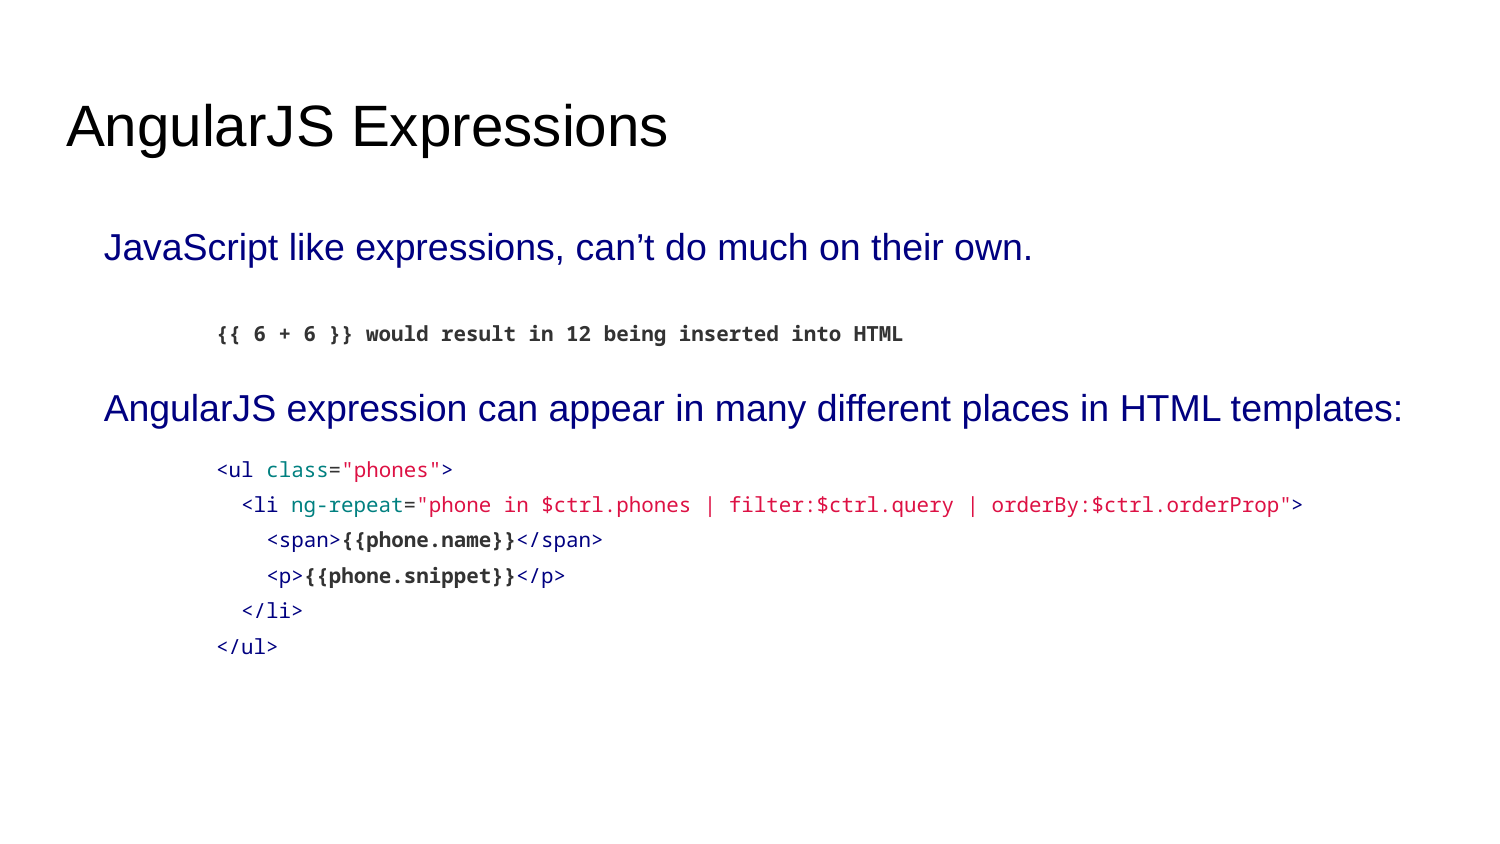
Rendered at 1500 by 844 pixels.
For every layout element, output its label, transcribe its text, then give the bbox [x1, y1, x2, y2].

title AngularJS Expressions [51, 72, 1449, 167]
list JavaScript like expressions, can’t do much on their own. {{ 6 + 6 }} would result in 12 being inserted into HTML AngularJS expression can appear in many different places in HTML templates: <ul class="phones"> <li ng-repeat="phone in $ctrl.phones | filter:$ctrl.query | orderBy:$ctrl.orderProp"> <span>{{phone.name}}</span> <p>{{phone.snippet}}</p> </li> </ul> [51, 189, 1449, 750]
